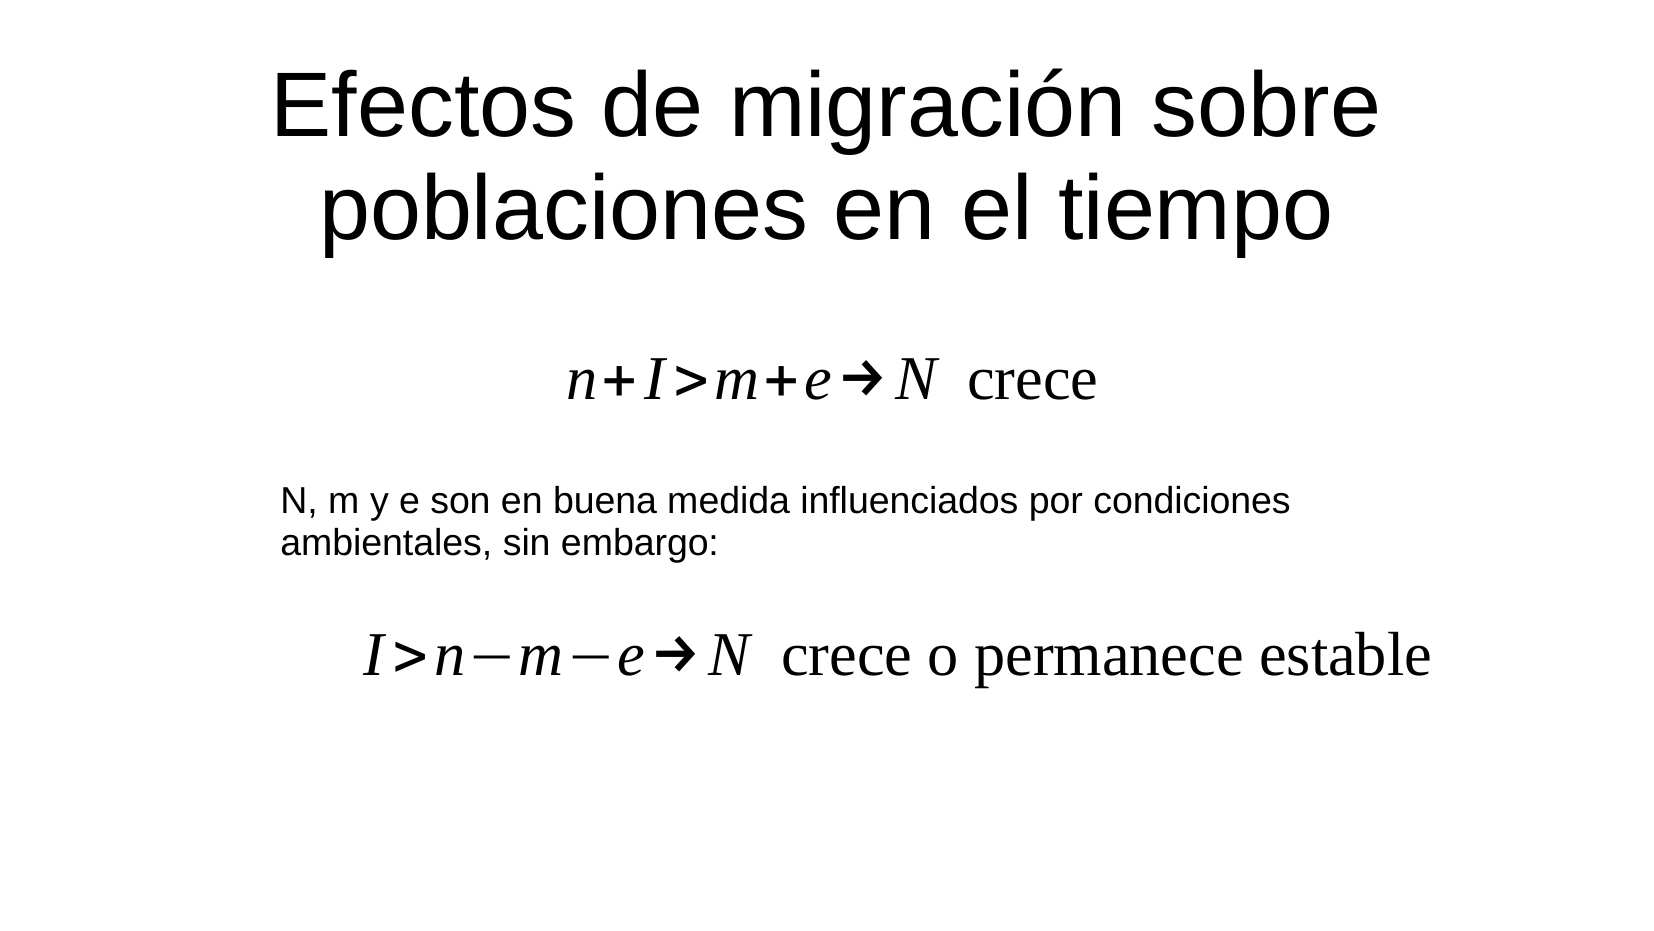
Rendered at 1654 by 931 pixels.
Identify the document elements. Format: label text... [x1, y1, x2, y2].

chart [558, 344, 1107, 414]
chart [354, 620, 1442, 690]
text_box N, m y e son en buena medida influenciados por condiciones ambientales, sin embargo: [265, 472, 1359, 572]
title Efectos de migración sobre poblaciones en el tiempo [82, 53, 1571, 259]
